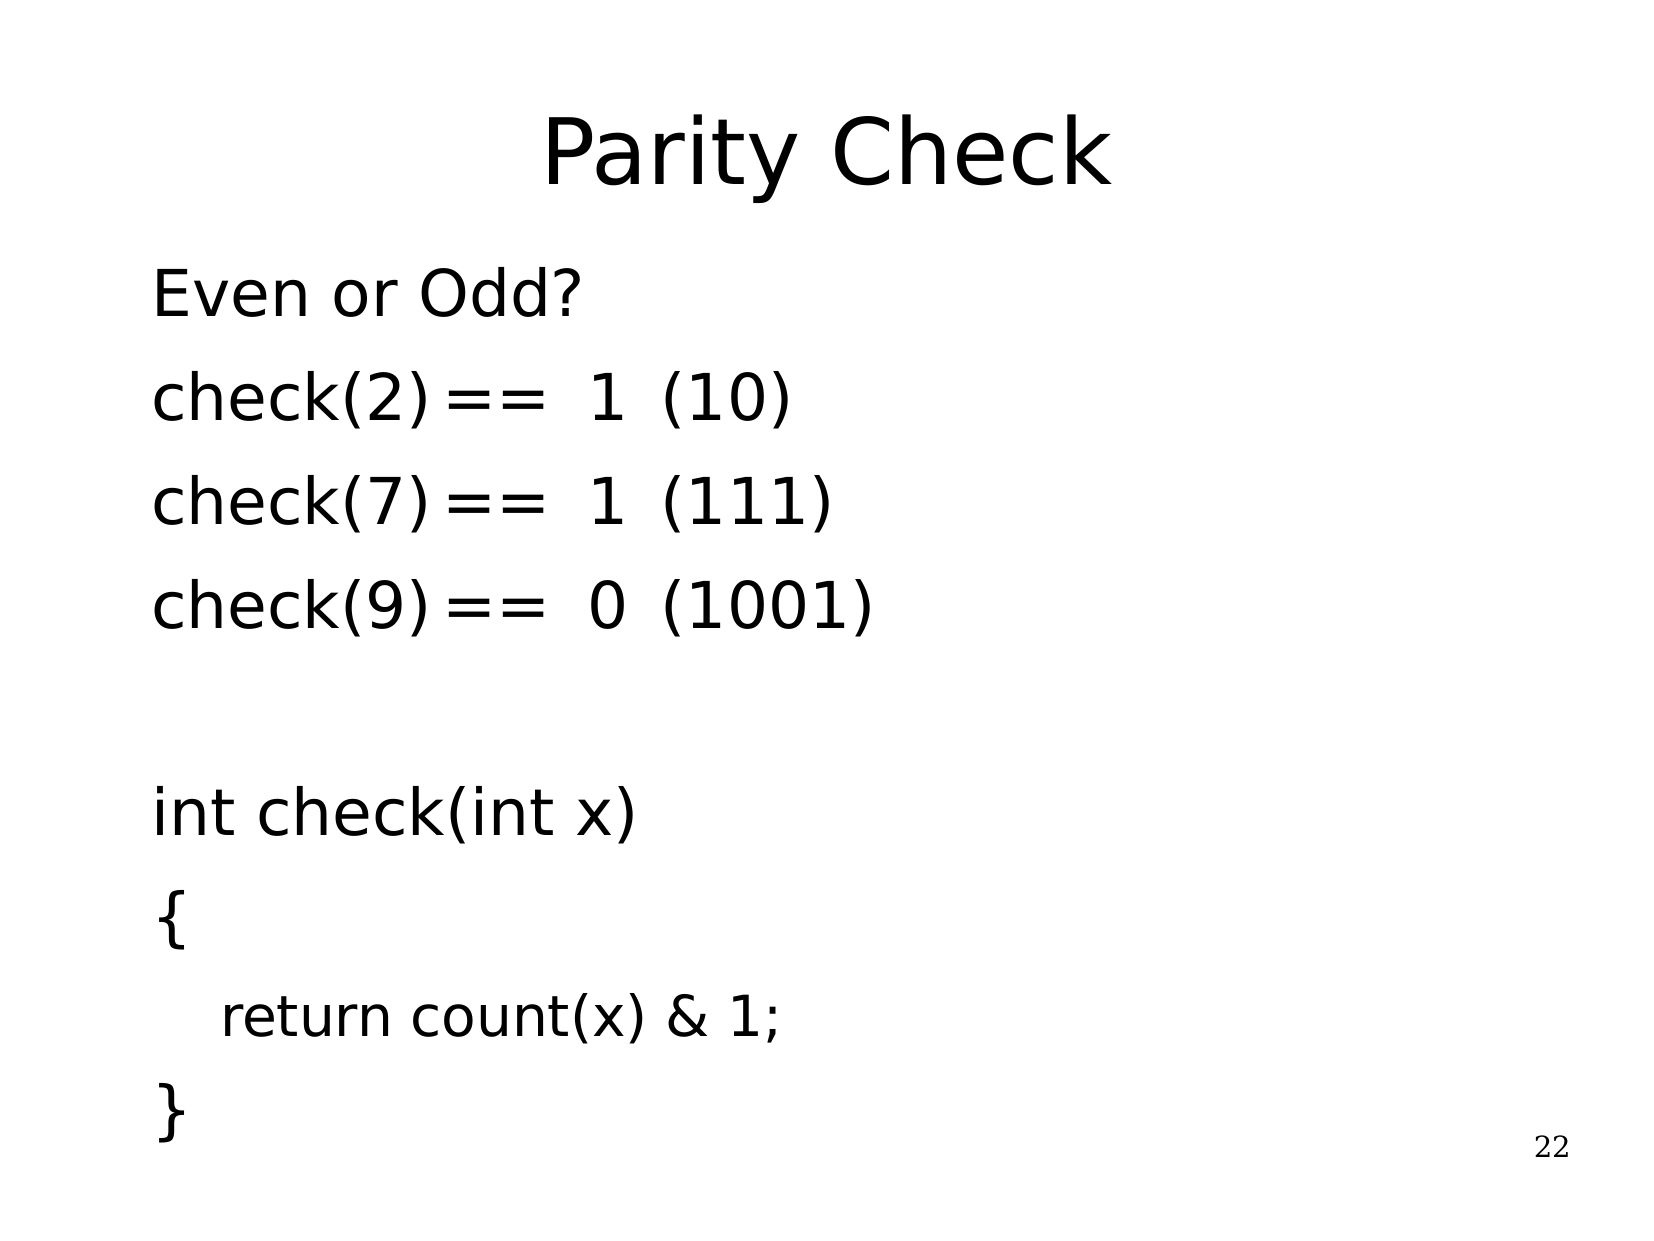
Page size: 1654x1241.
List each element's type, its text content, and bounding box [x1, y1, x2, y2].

title Parity Check [82, 49, 1571, 256]
list Even or Odd? check(2) == 1 (10) check(7) == 1 (111) check(9) == 0 (1001) int check(int x) { return count(x) & 1; } [82, 256, 1571, 1156]
